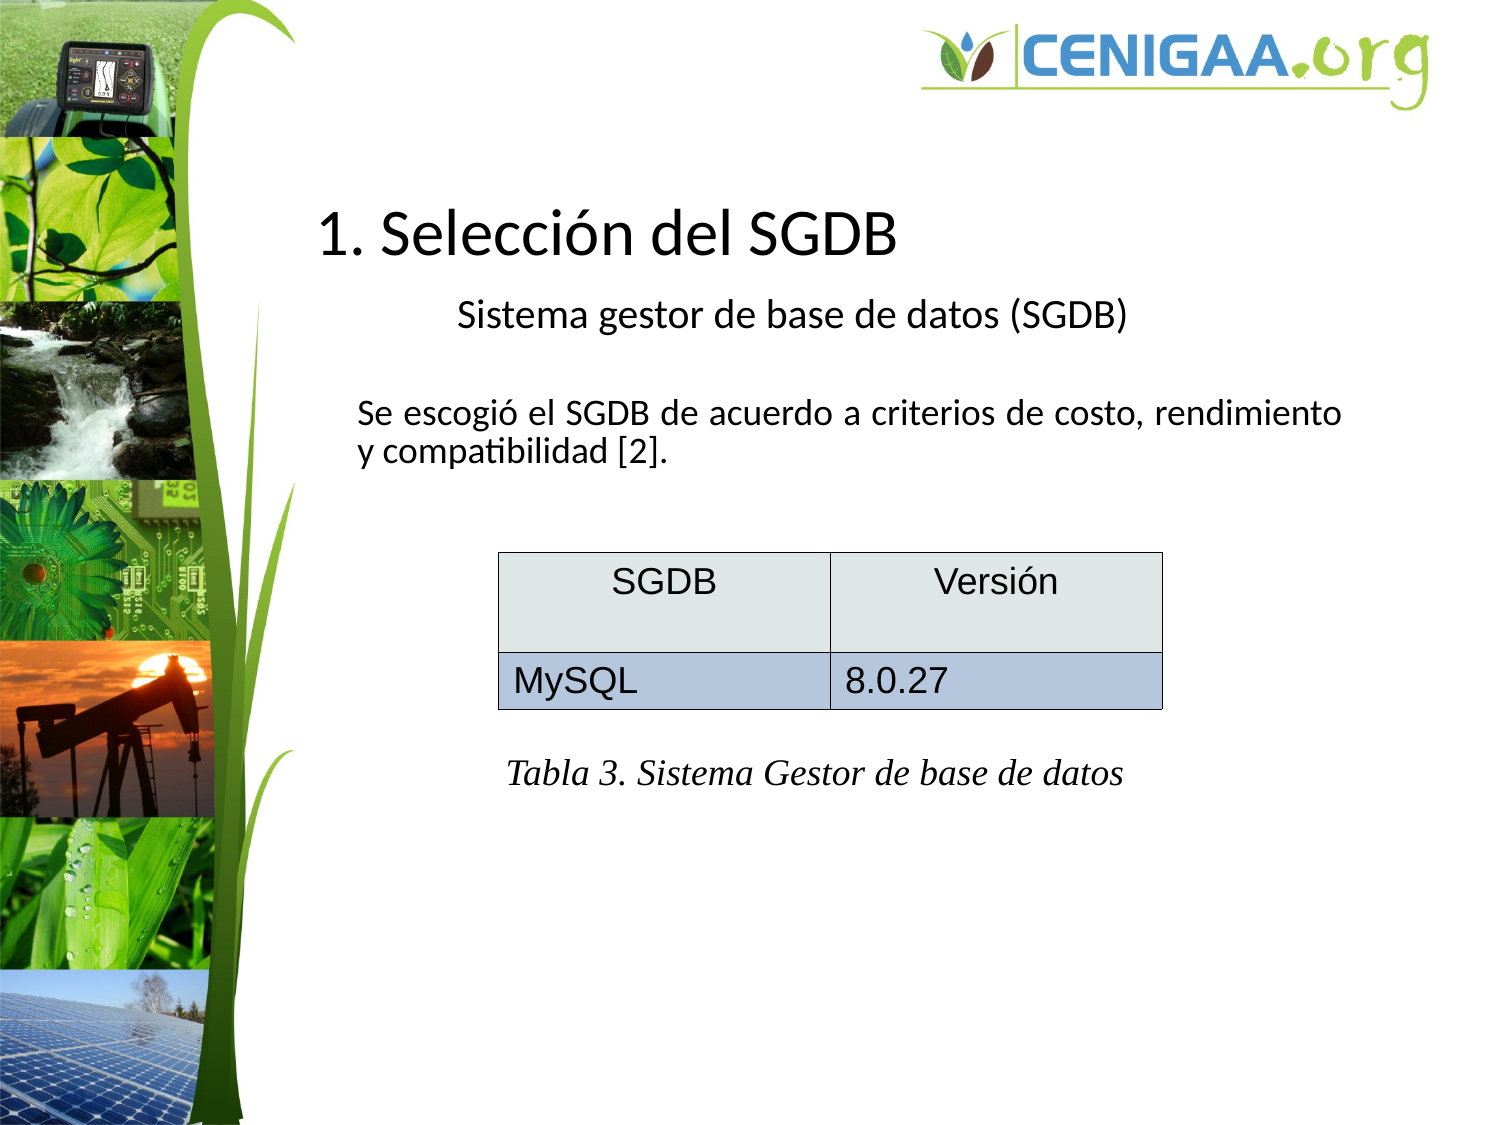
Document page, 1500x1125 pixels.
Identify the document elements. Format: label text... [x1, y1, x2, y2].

list 1. Selección del SGDB Sistema gestor de base de datos (SGDB) [244, 188, 1500, 350]
picture [0, 0, 1429, 1125]
table_cell MySQL [499, 653, 830, 709]
text_box Tabla 3. Sistema Gestor de base de datos [425, 744, 1205, 801]
table_header SGDB [499, 553, 830, 652]
table_cell 8.0.27 [831, 653, 1162, 709]
text_box Se escogió el SGDB de acuerdo a criterios de costo, rendimiento y compatibilidad [2]. [342, 389, 1359, 536]
table_header Versión [831, 553, 1162, 652]
